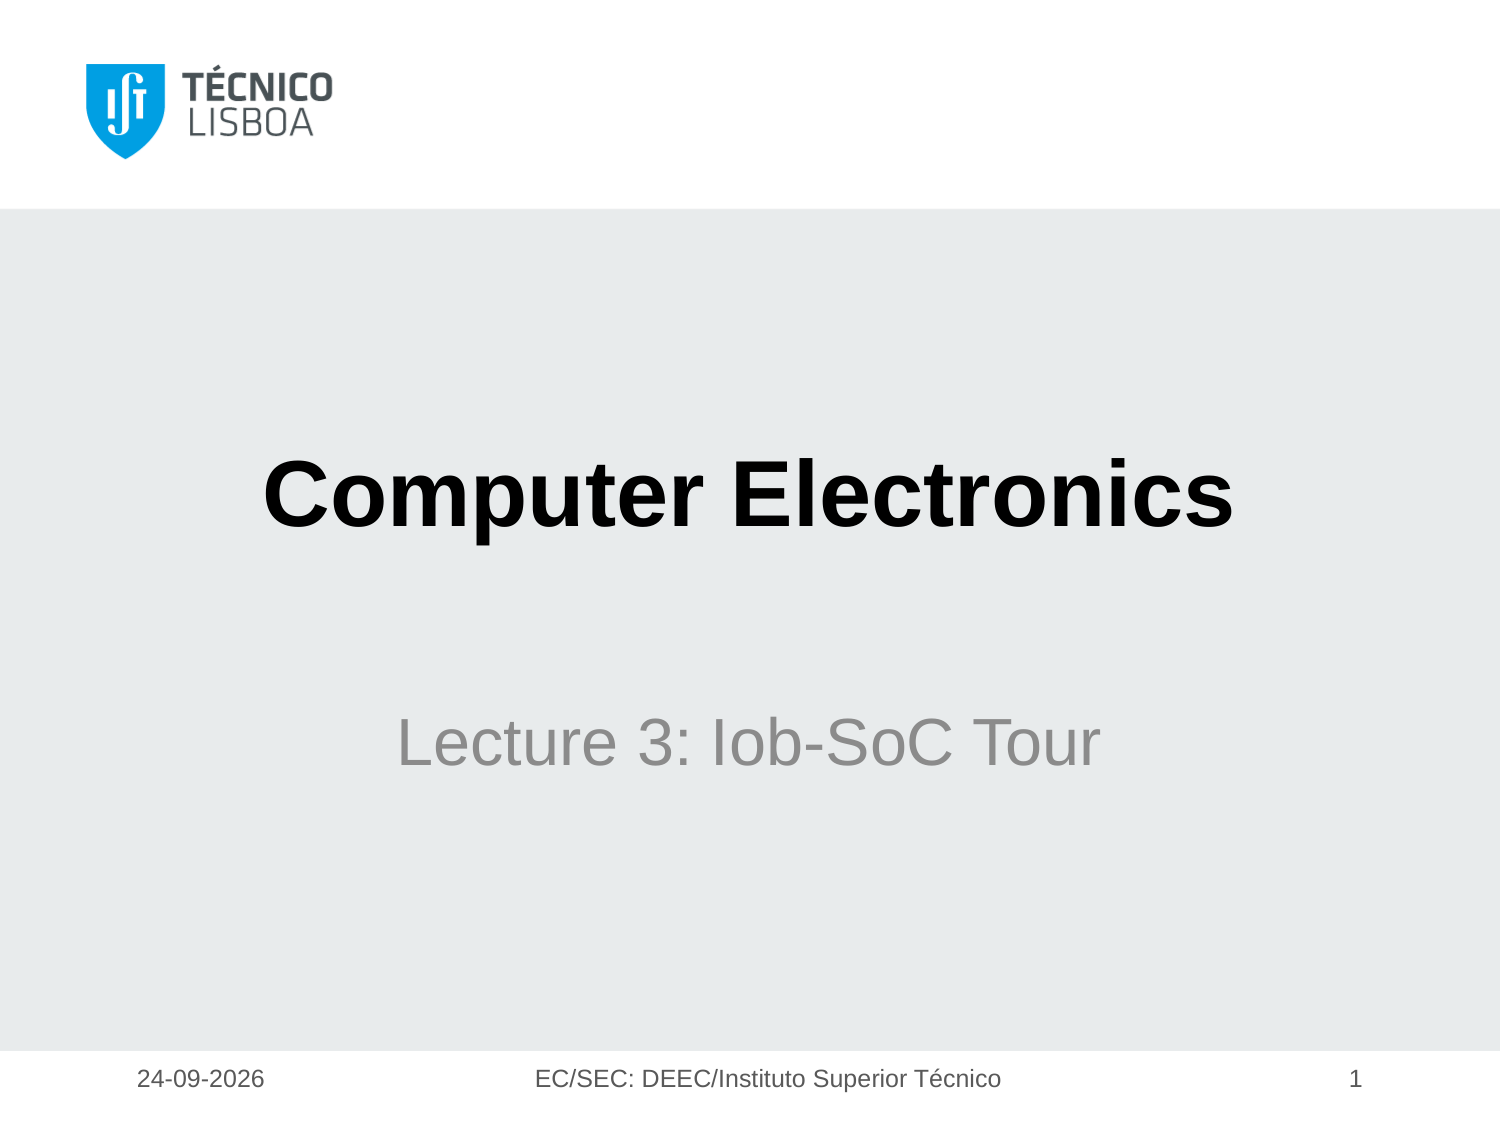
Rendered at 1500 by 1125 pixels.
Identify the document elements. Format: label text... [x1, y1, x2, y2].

title Computer Electronics [121, 322, 1378, 655]
footer EC/SEC: DEEC/Instituto Superior Técnico [512, 1052, 1032, 1103]
picture [0, 0, 1500, 1125]
subtitle Lecture 3: Iob-SoC Tour [121, 691, 1378, 894]
slide_number 29-09-2020 [121, 1052, 425, 1103]
slide_number <number> [1077, 1052, 1378, 1103]
